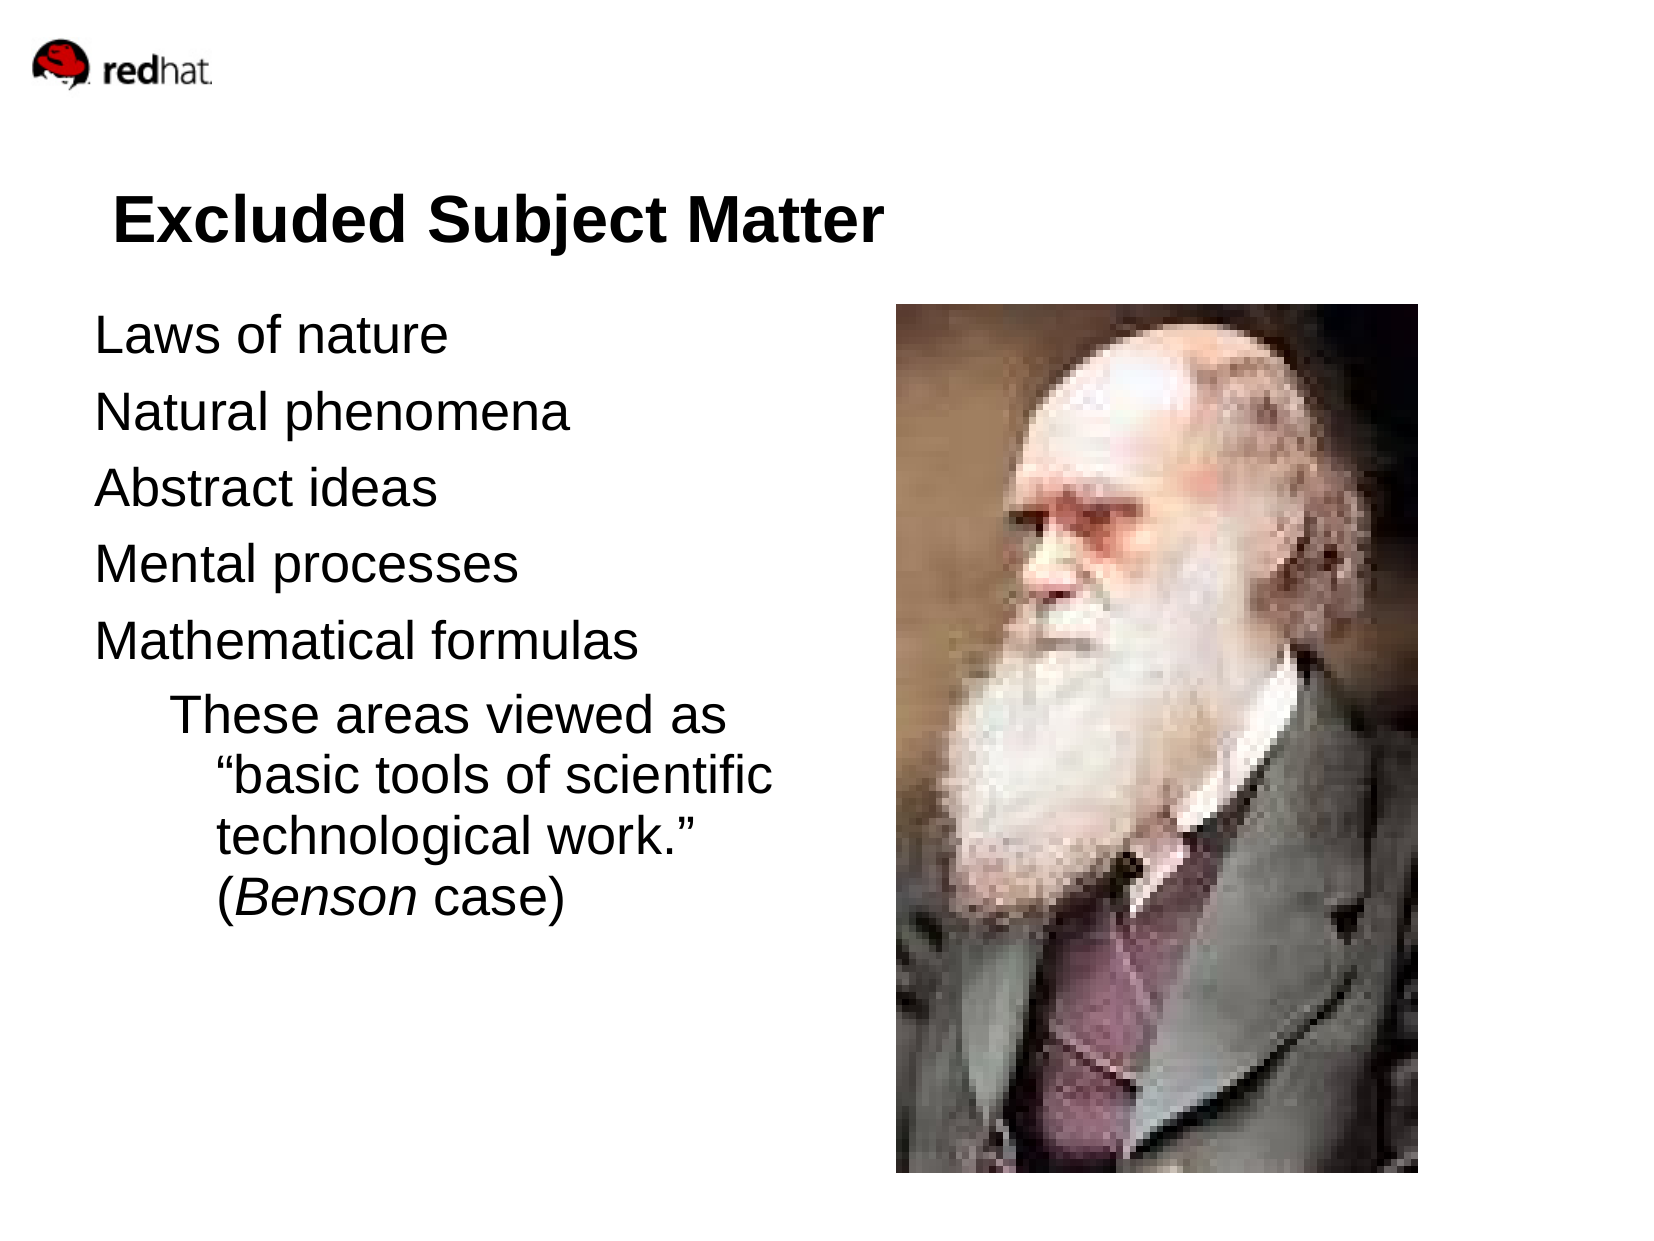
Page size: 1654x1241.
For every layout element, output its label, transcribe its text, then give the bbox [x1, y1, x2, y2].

list Laws of nature Natural phenomena Abstract ideas Mental processes Mathematical formulas These areas viewed as “basic tools of scientific technological work.” (Benson case) [94, 304, 781, 1174]
picture [31, 37, 212, 98]
title Excluded Subject Matter [112, 164, 1506, 275]
picture [896, 304, 1418, 1174]
